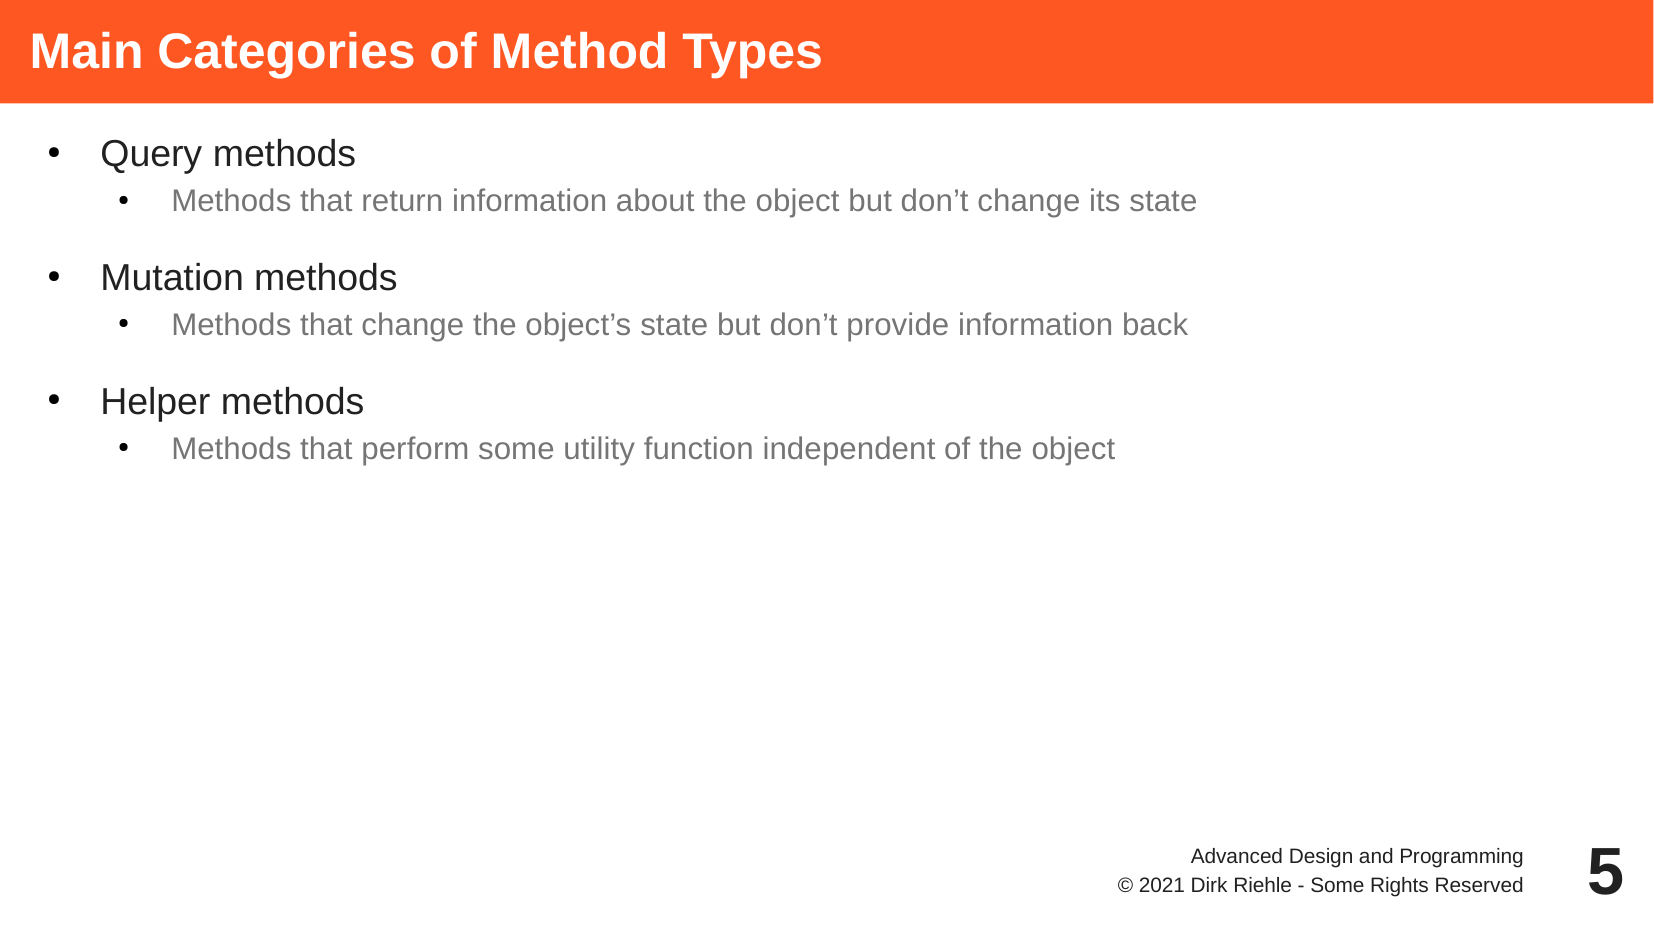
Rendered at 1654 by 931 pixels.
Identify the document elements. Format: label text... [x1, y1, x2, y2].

list Query methods Methods that return information about the object but don’t change its state Mutation methods Methods that change the object’s state but don’t provide information back Helper methods Methods that perform some utility function independent of the object [29, 132, 1625, 813]
title Main Categories of Method Types [0, 0, 1654, 104]
